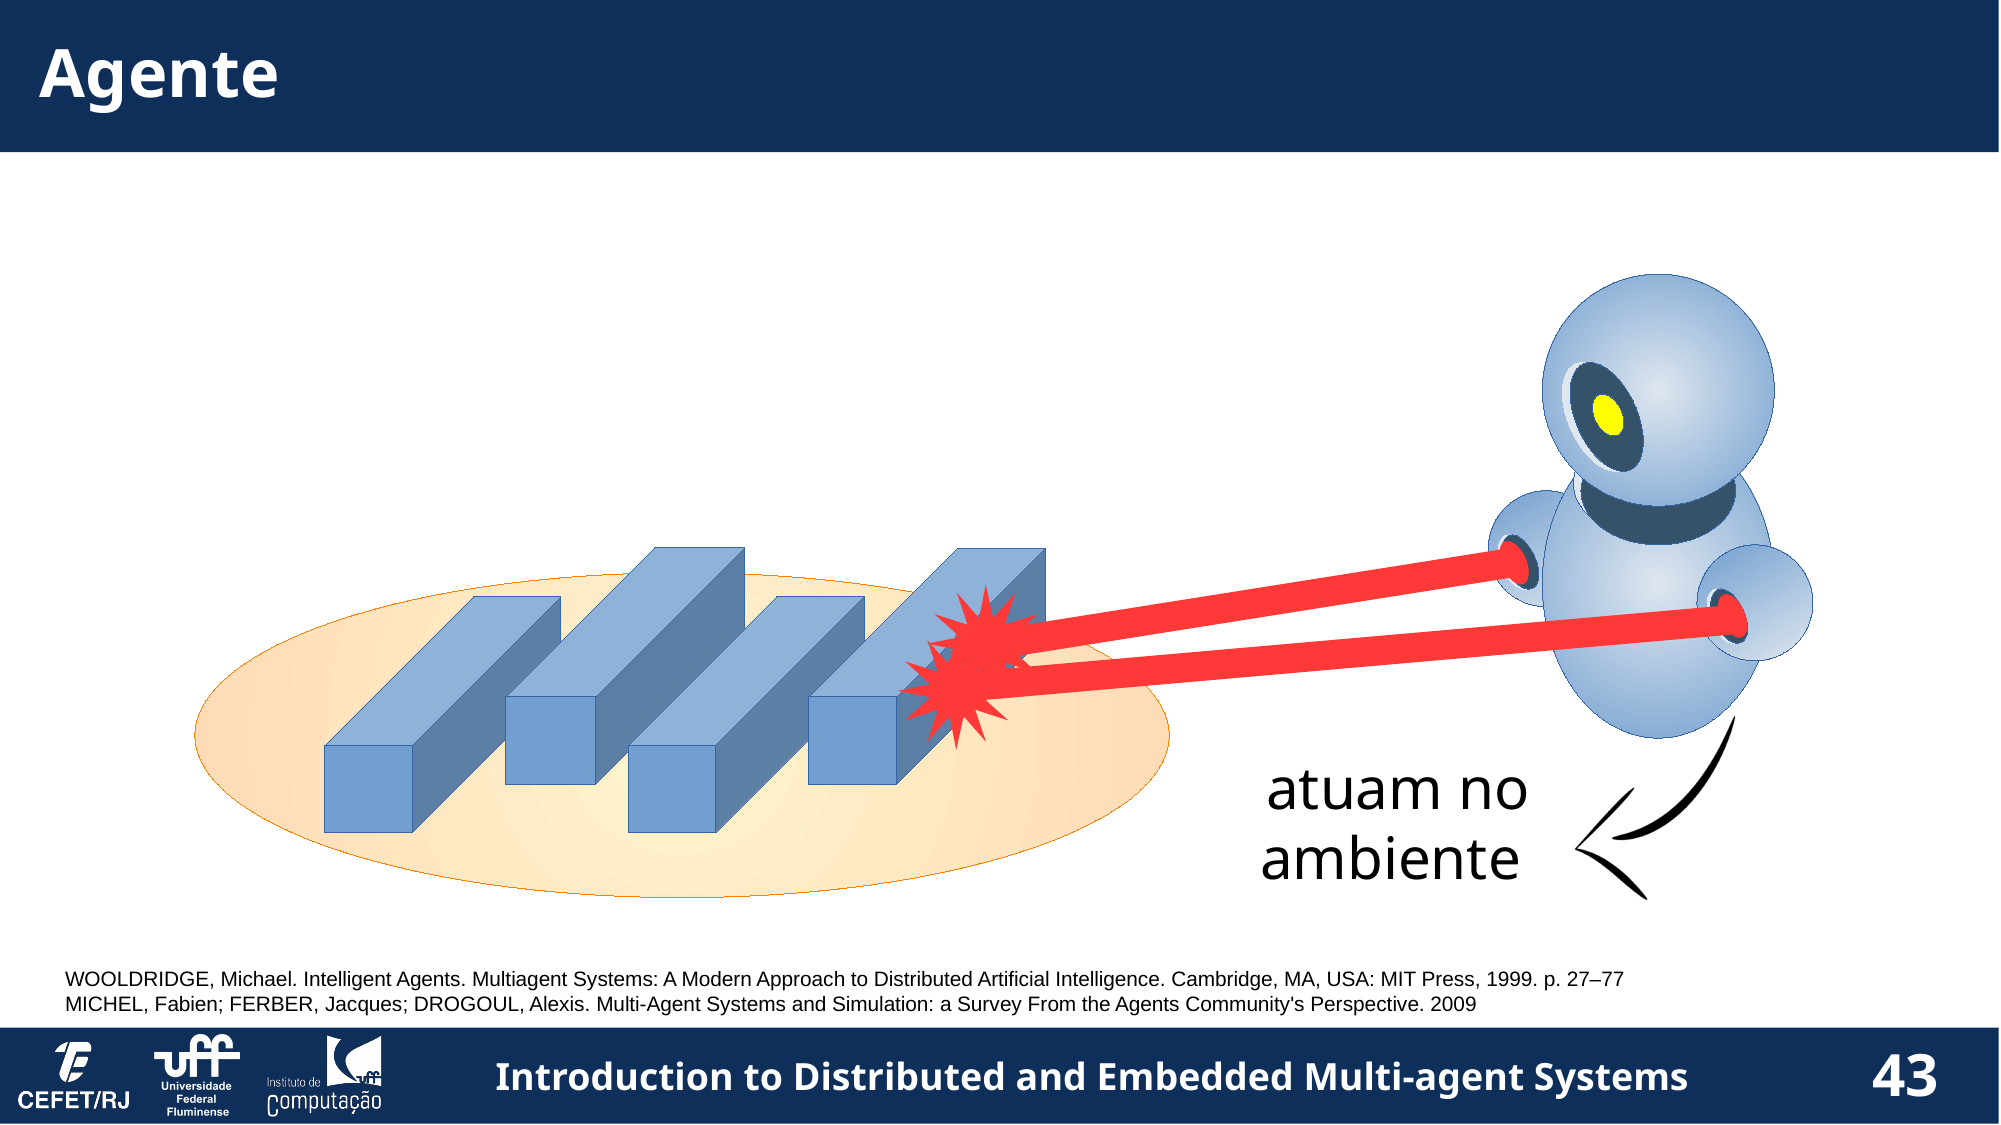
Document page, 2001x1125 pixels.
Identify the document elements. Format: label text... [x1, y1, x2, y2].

text_box Agente [25, 23, 1999, 119]
text_box [194, 274, 1813, 898]
picture [265, 1033, 383, 1117]
text_box WOOLDRIDGE, Michael. Intelligent Agents. Multiagent Systems: A Modern Approach to Distributed Artificial Intelligence. Cambridge, MA, USA: MIT Press, 1999. p. 27–77 MICHEL, Fabien; FERBER, Jacques; DROGOUL, Alexis. Multi-Agent Systems and Simulation: a Survey From the Agents Community's Perspective. 2009 [50, 958, 1969, 1024]
picture [18, 1021, 129, 1125]
picture [1576, 714, 1792, 918]
picture [153, 1033, 241, 1121]
text_box atuam no ambiente [1220, 743, 1576, 899]
